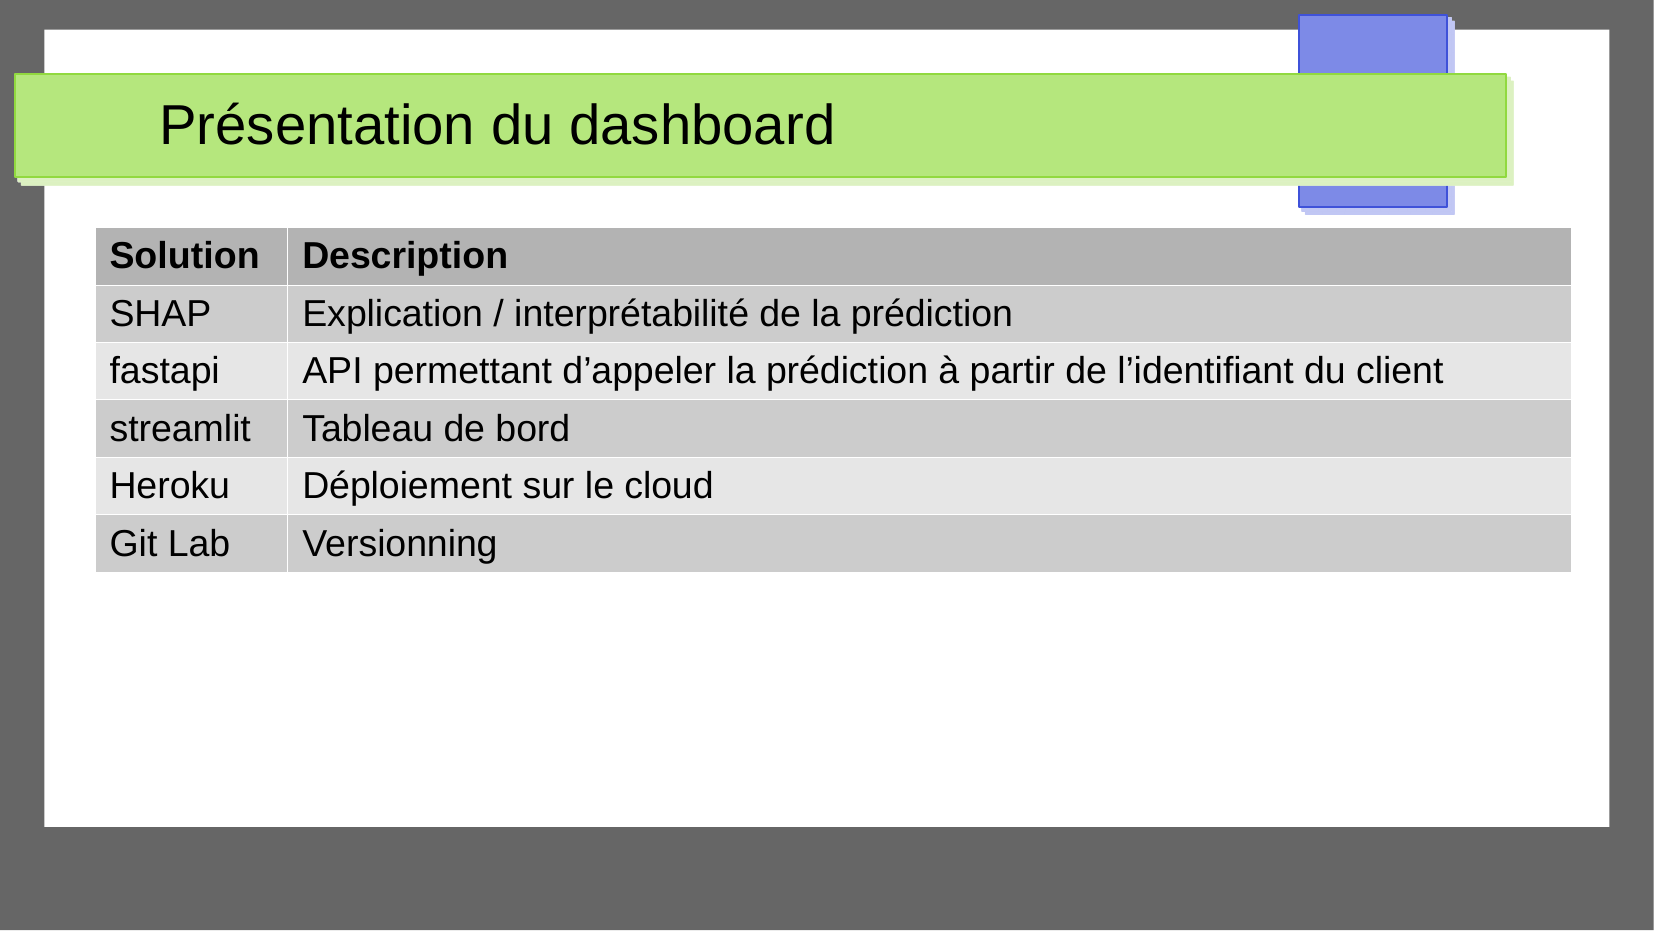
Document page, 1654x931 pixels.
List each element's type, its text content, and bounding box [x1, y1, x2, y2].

table_header Description [288, 228, 1571, 285]
table_cell Versionning [288, 515, 1571, 572]
table_cell SHAP [96, 286, 287, 342]
table_cell Heroku [96, 458, 287, 514]
title Présentation du dashboard [88, 73, 1506, 178]
table_cell Git Lab [96, 515, 287, 572]
table_cell Explication / interprétabilité de la prédiction [288, 286, 1571, 342]
table_cell Tableau de bord [288, 400, 1571, 457]
table_cell fastapi [96, 343, 287, 399]
table_header Solution [96, 228, 287, 285]
table_cell API permettant d’appeler la prédiction à partir de l’identifiant du client [288, 343, 1571, 399]
table_cell Déploiement sur le cloud [288, 458, 1571, 514]
table_cell streamlit [96, 400, 287, 457]
